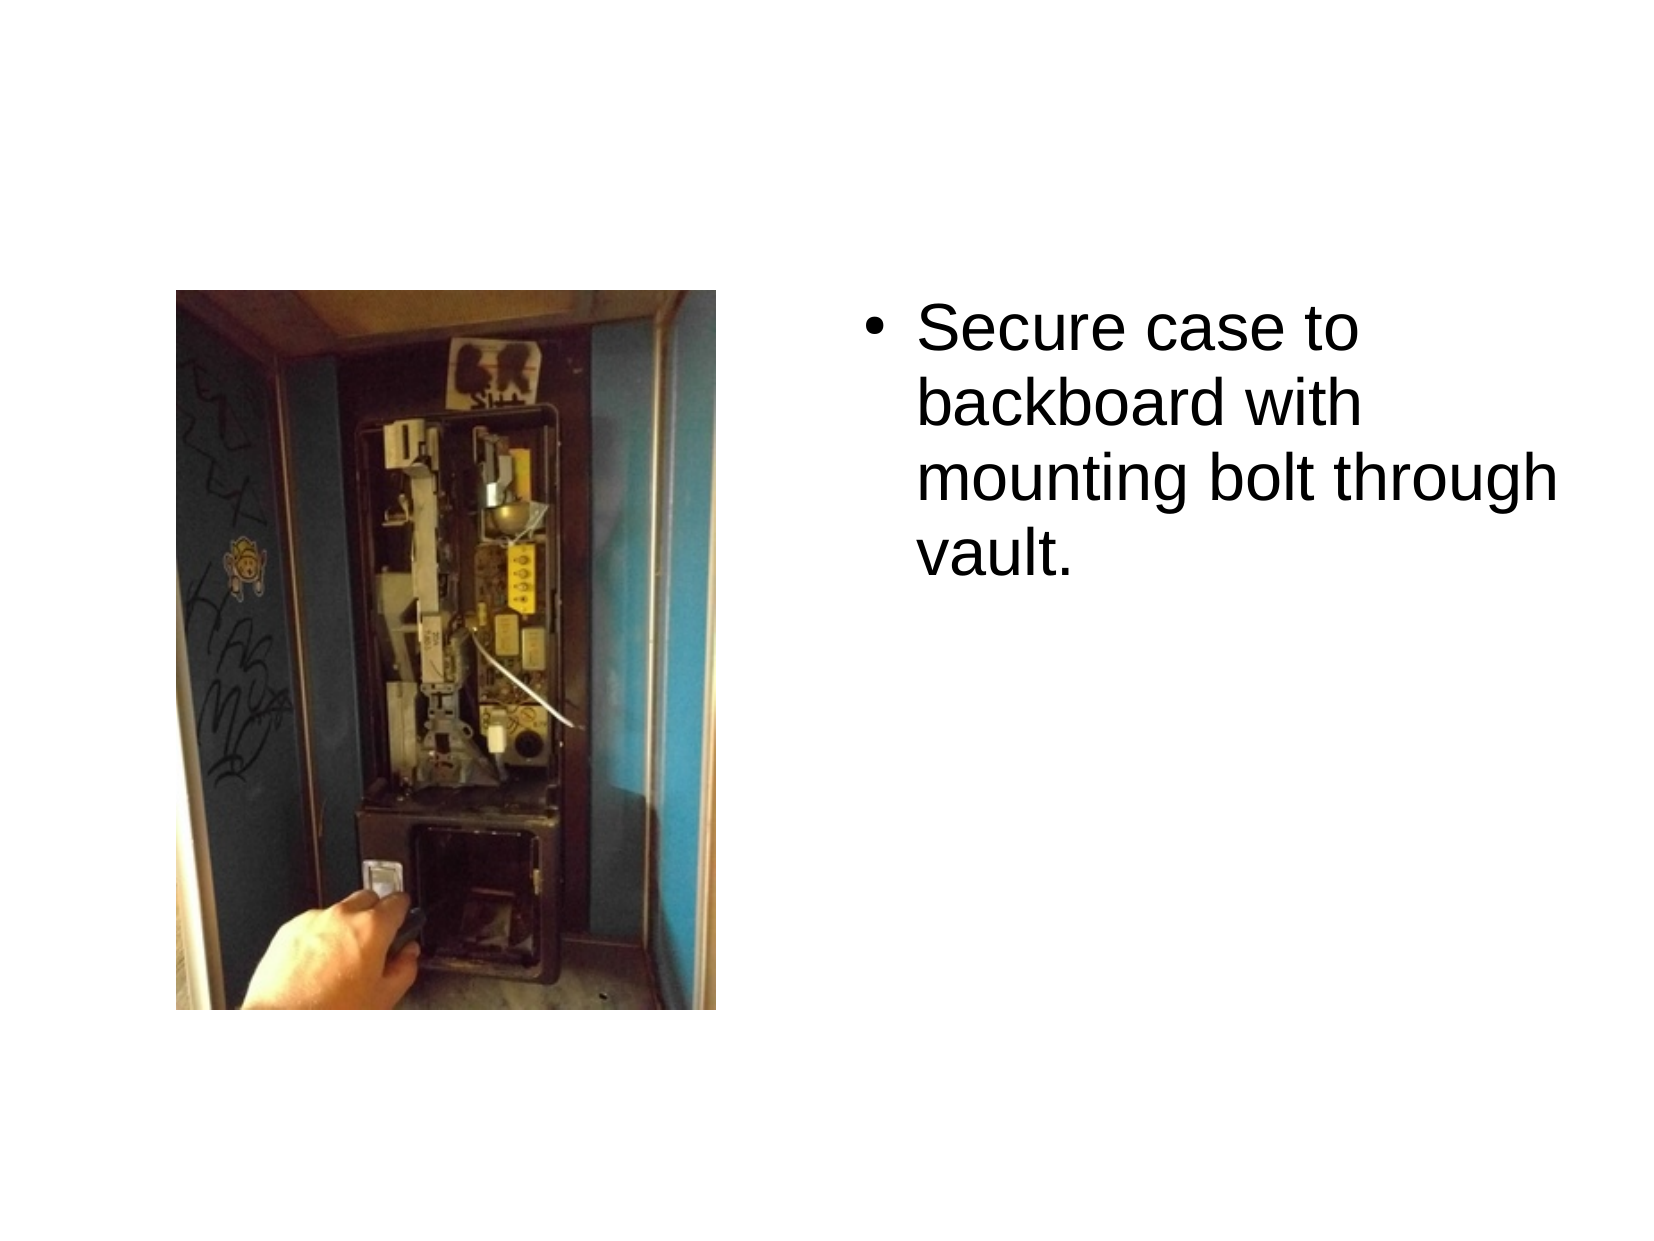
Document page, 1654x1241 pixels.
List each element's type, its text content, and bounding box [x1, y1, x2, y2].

list Secure case to backboard with mounting bolt through vault. [845, 290, 1572, 1010]
picture [176, 290, 716, 1010]
